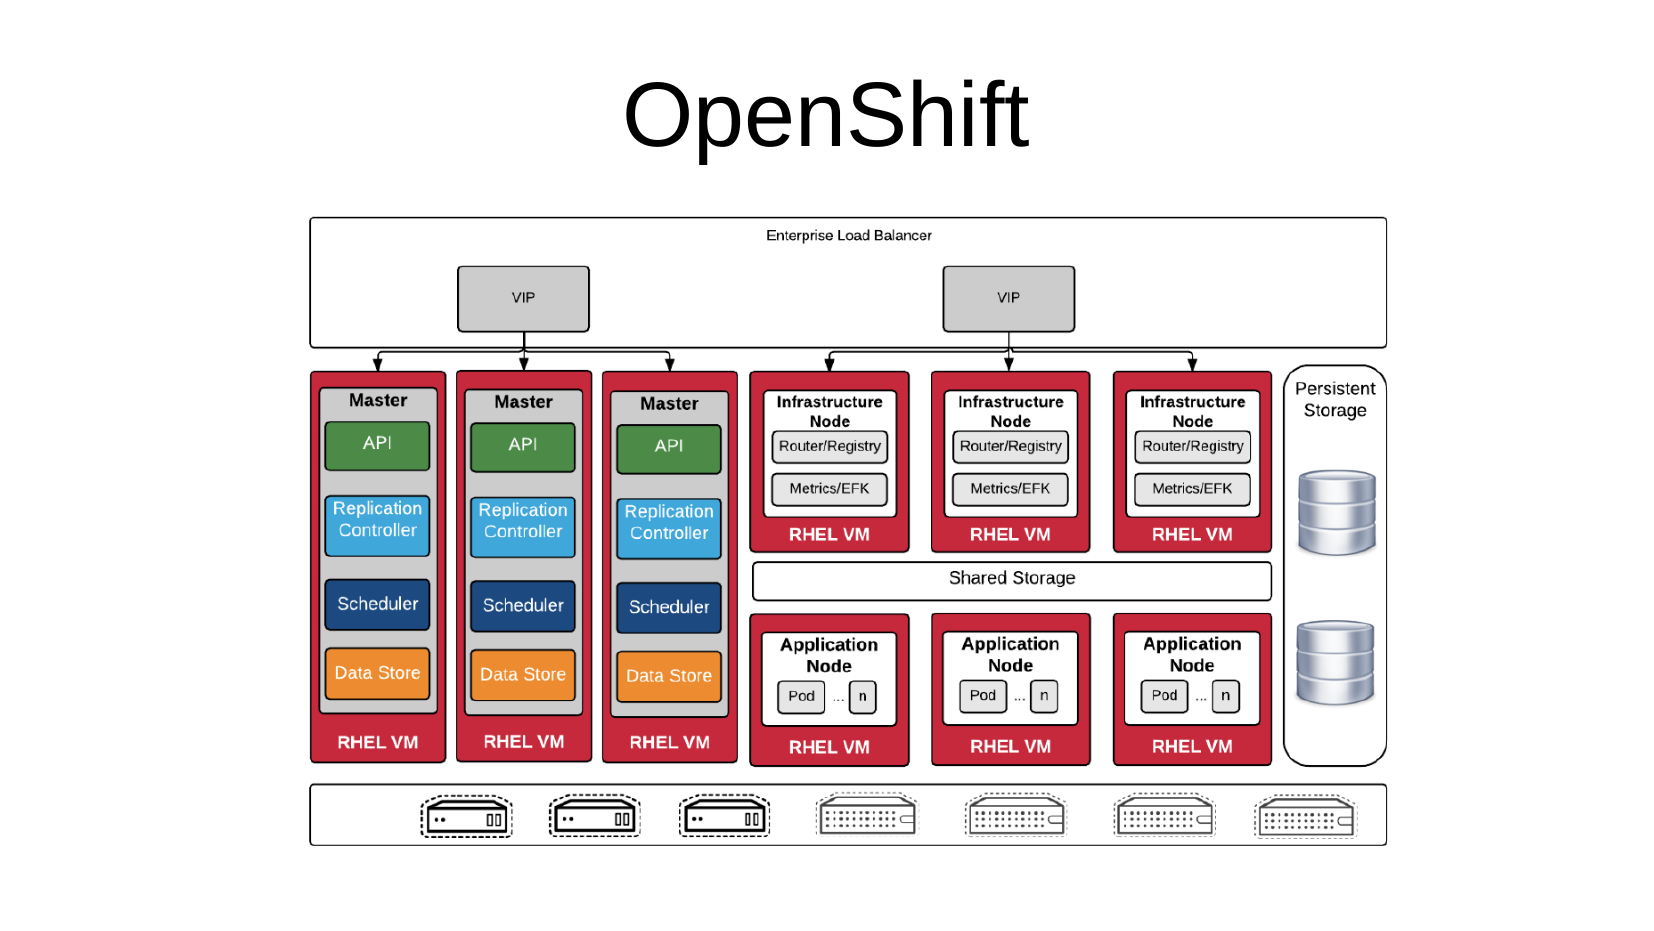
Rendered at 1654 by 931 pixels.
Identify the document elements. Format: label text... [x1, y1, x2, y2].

picture [302, 209, 1396, 856]
title OpenShift [82, 37, 1571, 193]
